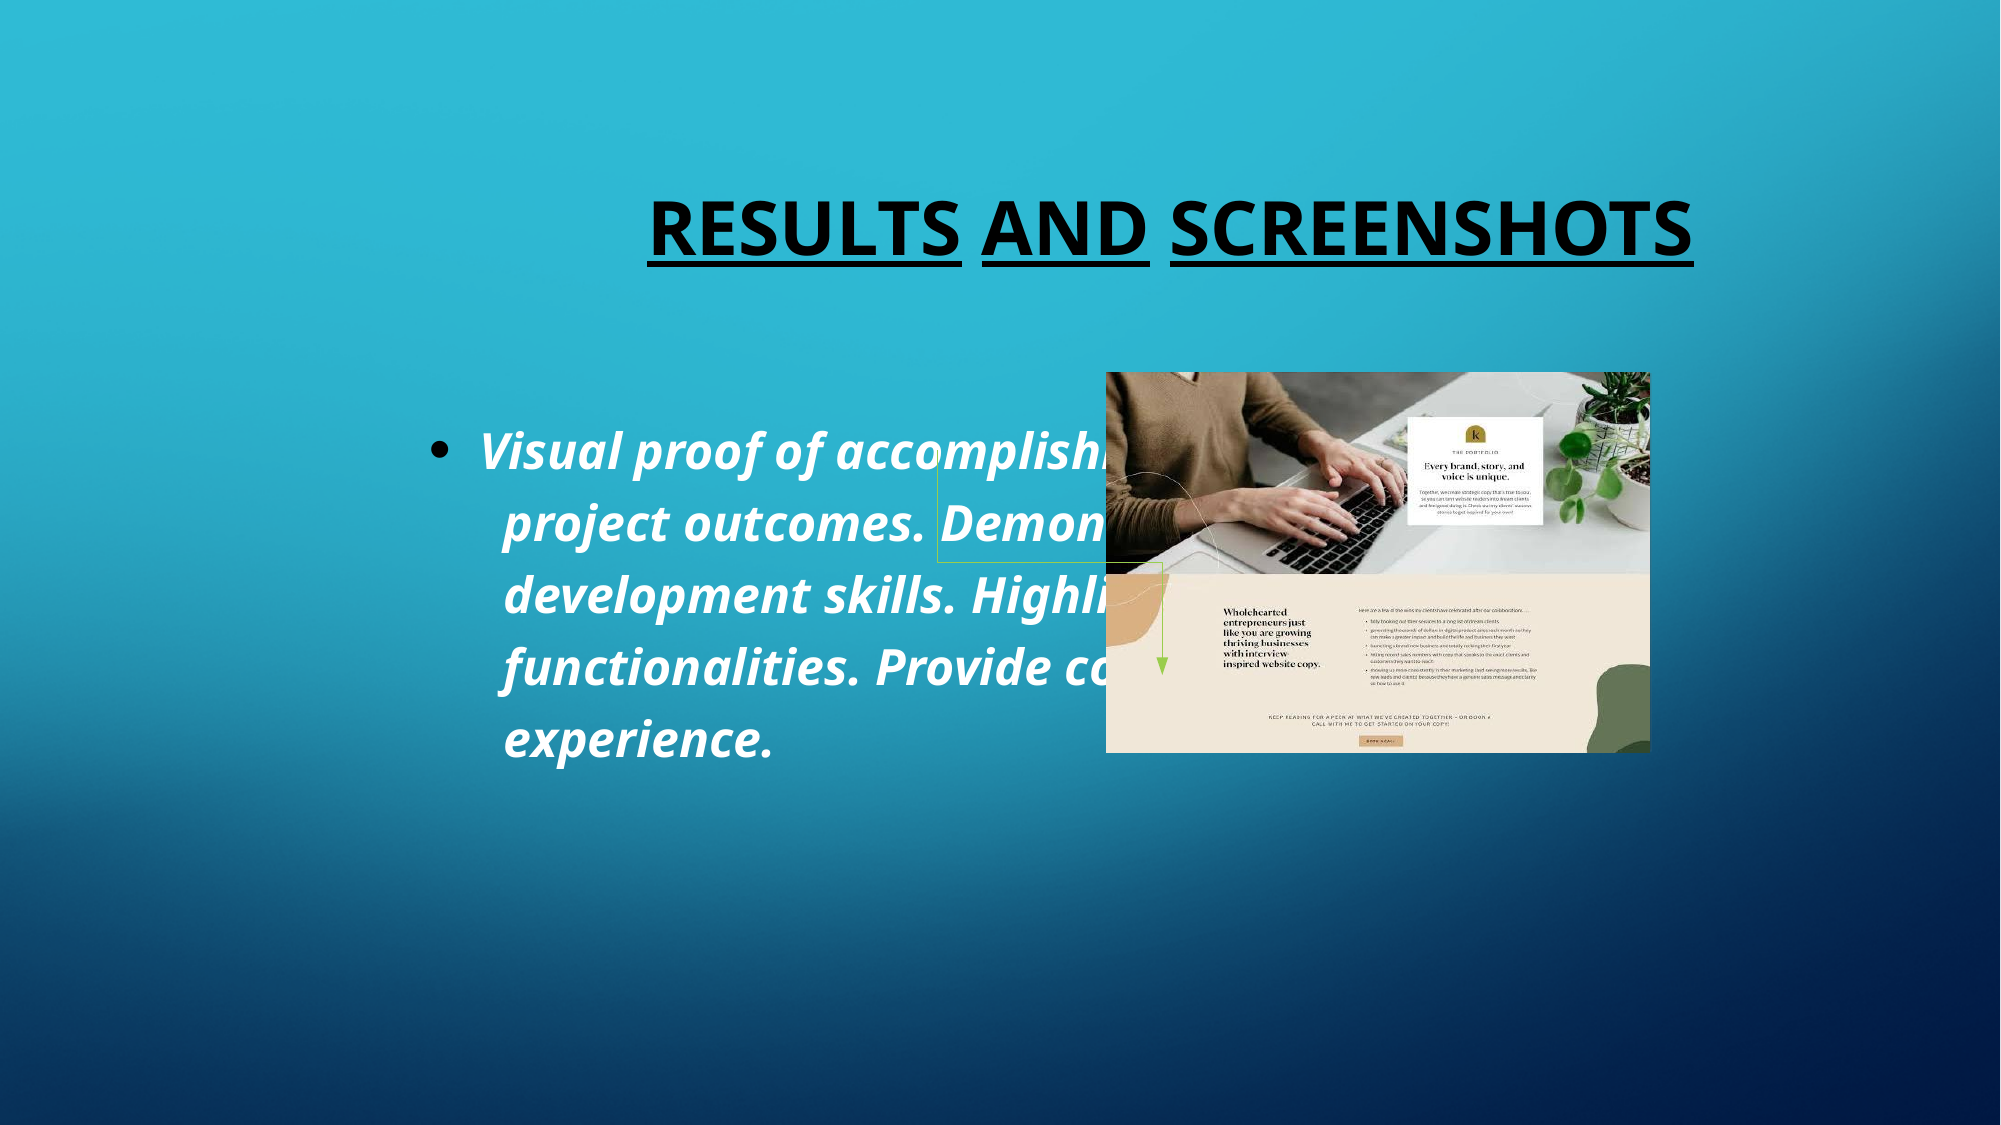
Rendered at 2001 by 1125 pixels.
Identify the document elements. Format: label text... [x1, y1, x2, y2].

title Results and screenshots [632, 140, 1851, 323]
picture [1106, 372, 1650, 753]
list Visual proof of accomplishments. Showcase project outcomes. Demonstrate design and development skills. Highlight key features and functionalities. Provide context for user experience. [413, 399, 1633, 836]
